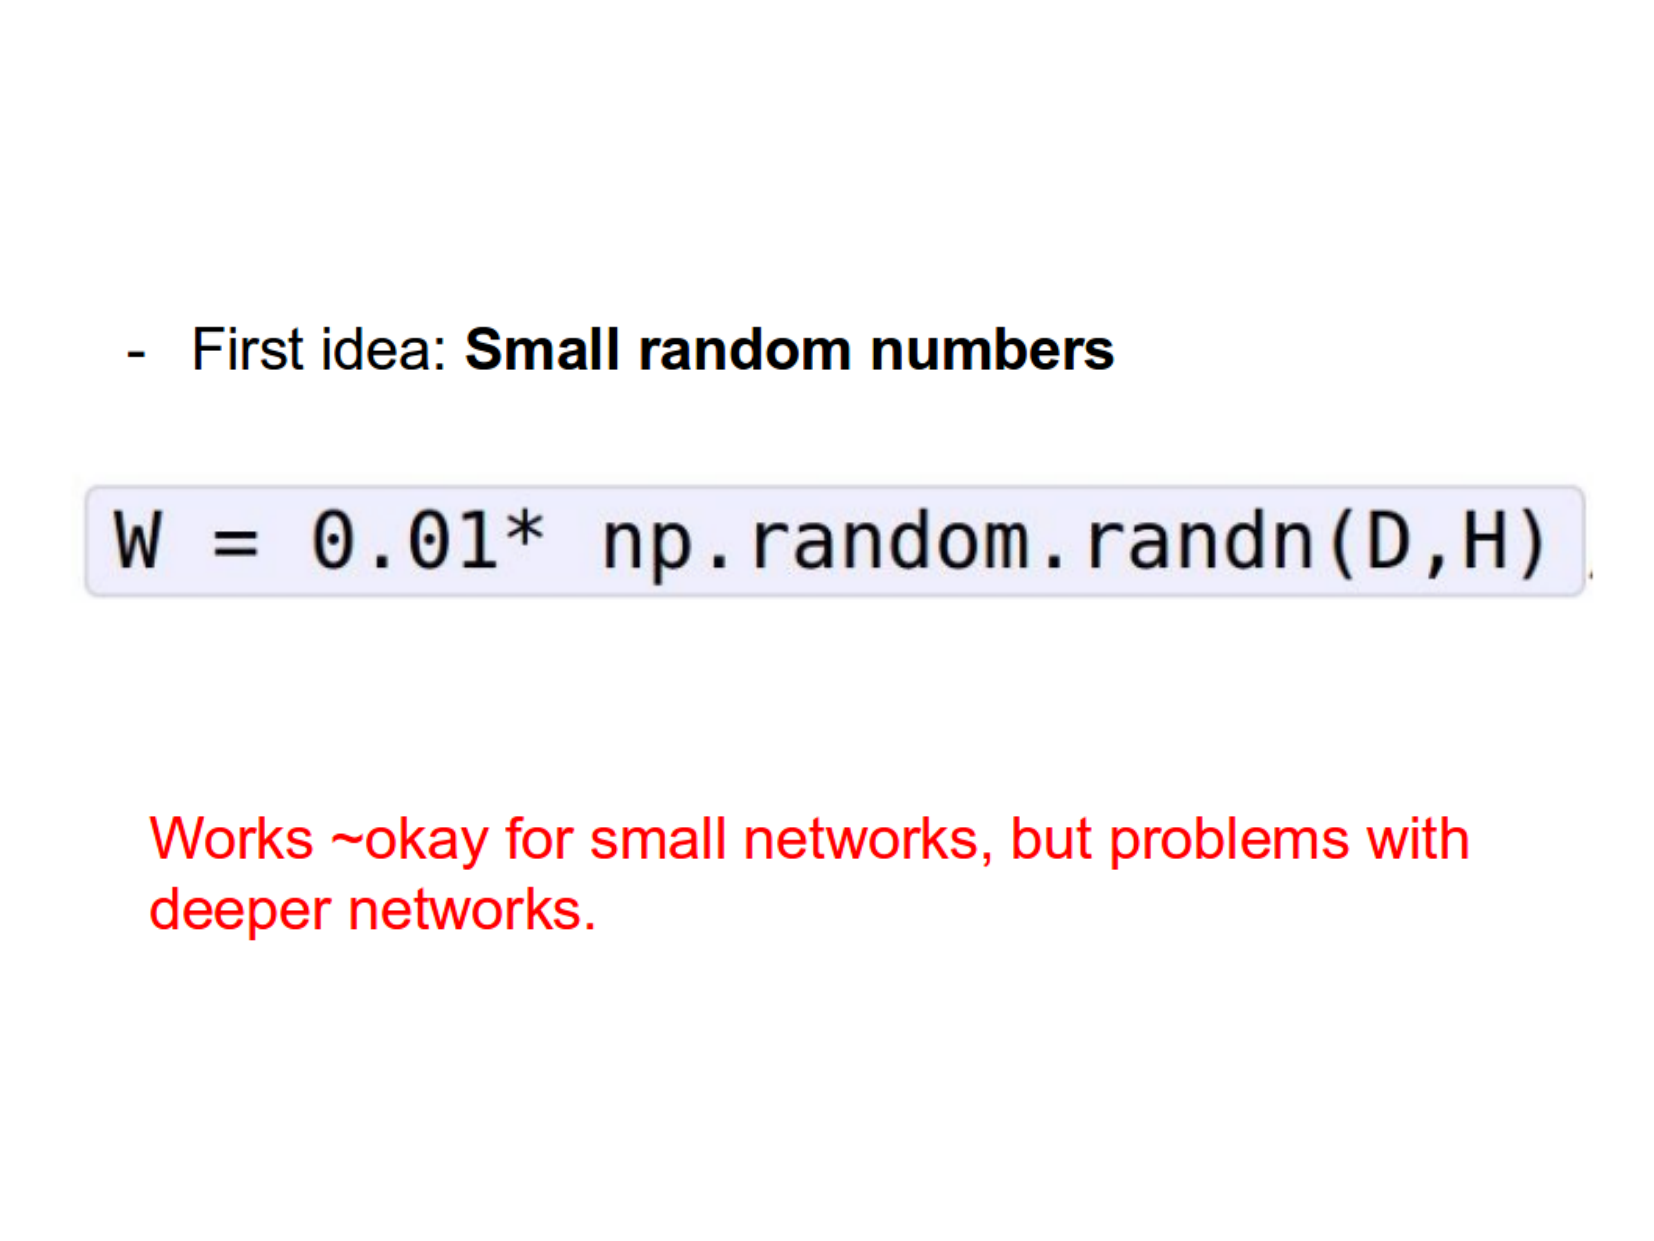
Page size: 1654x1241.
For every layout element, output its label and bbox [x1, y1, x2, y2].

picture [75, 283, 1146, 392]
picture [9, 413, 1654, 665]
picture [118, 779, 1509, 975]
